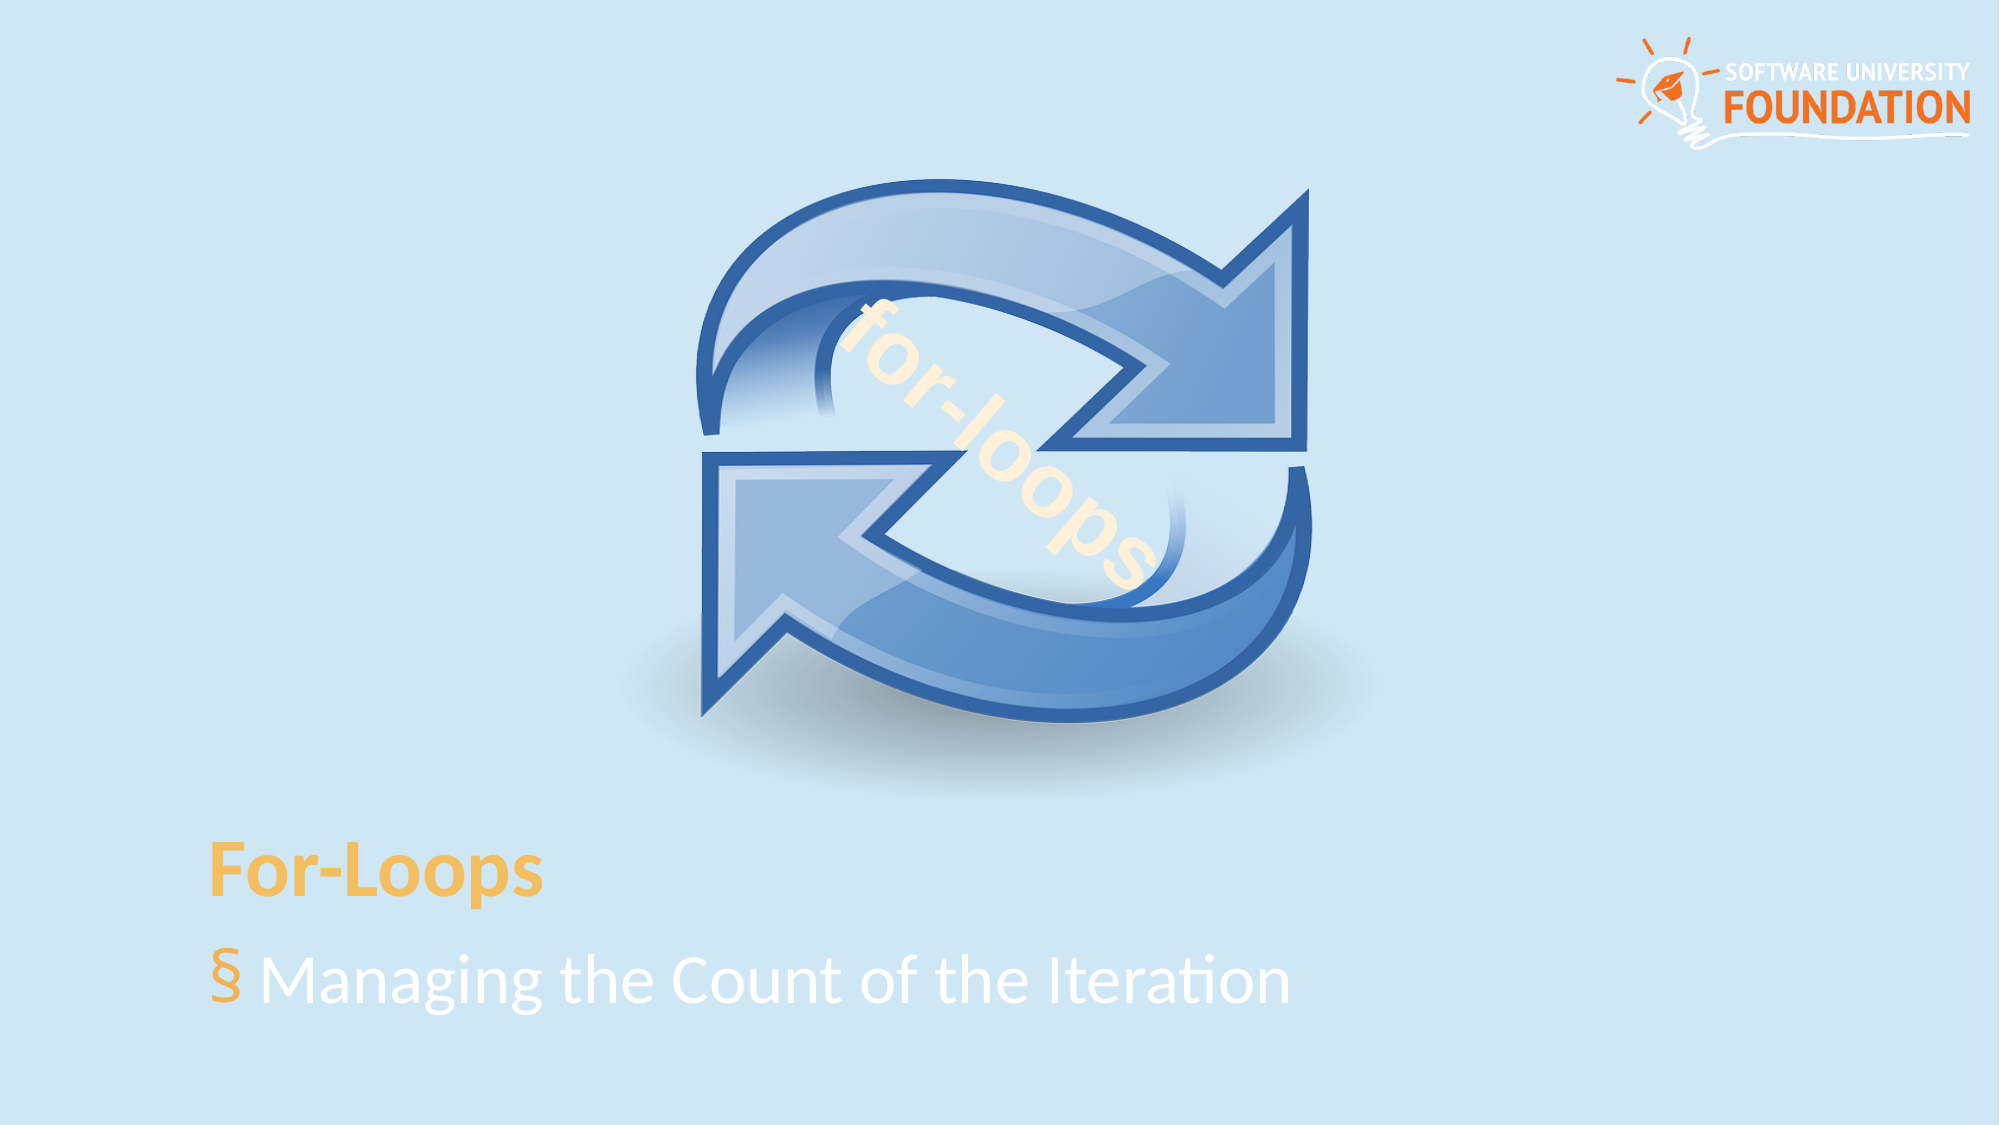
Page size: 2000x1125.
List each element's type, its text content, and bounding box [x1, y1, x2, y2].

picture [617, 179, 1382, 803]
text_box for-loops [804, 268, 1199, 630]
title For-Loops [193, 793, 1807, 921]
list Managing the Count of the Iteration [193, 921, 1807, 1035]
picture [1612, 37, 1970, 163]
